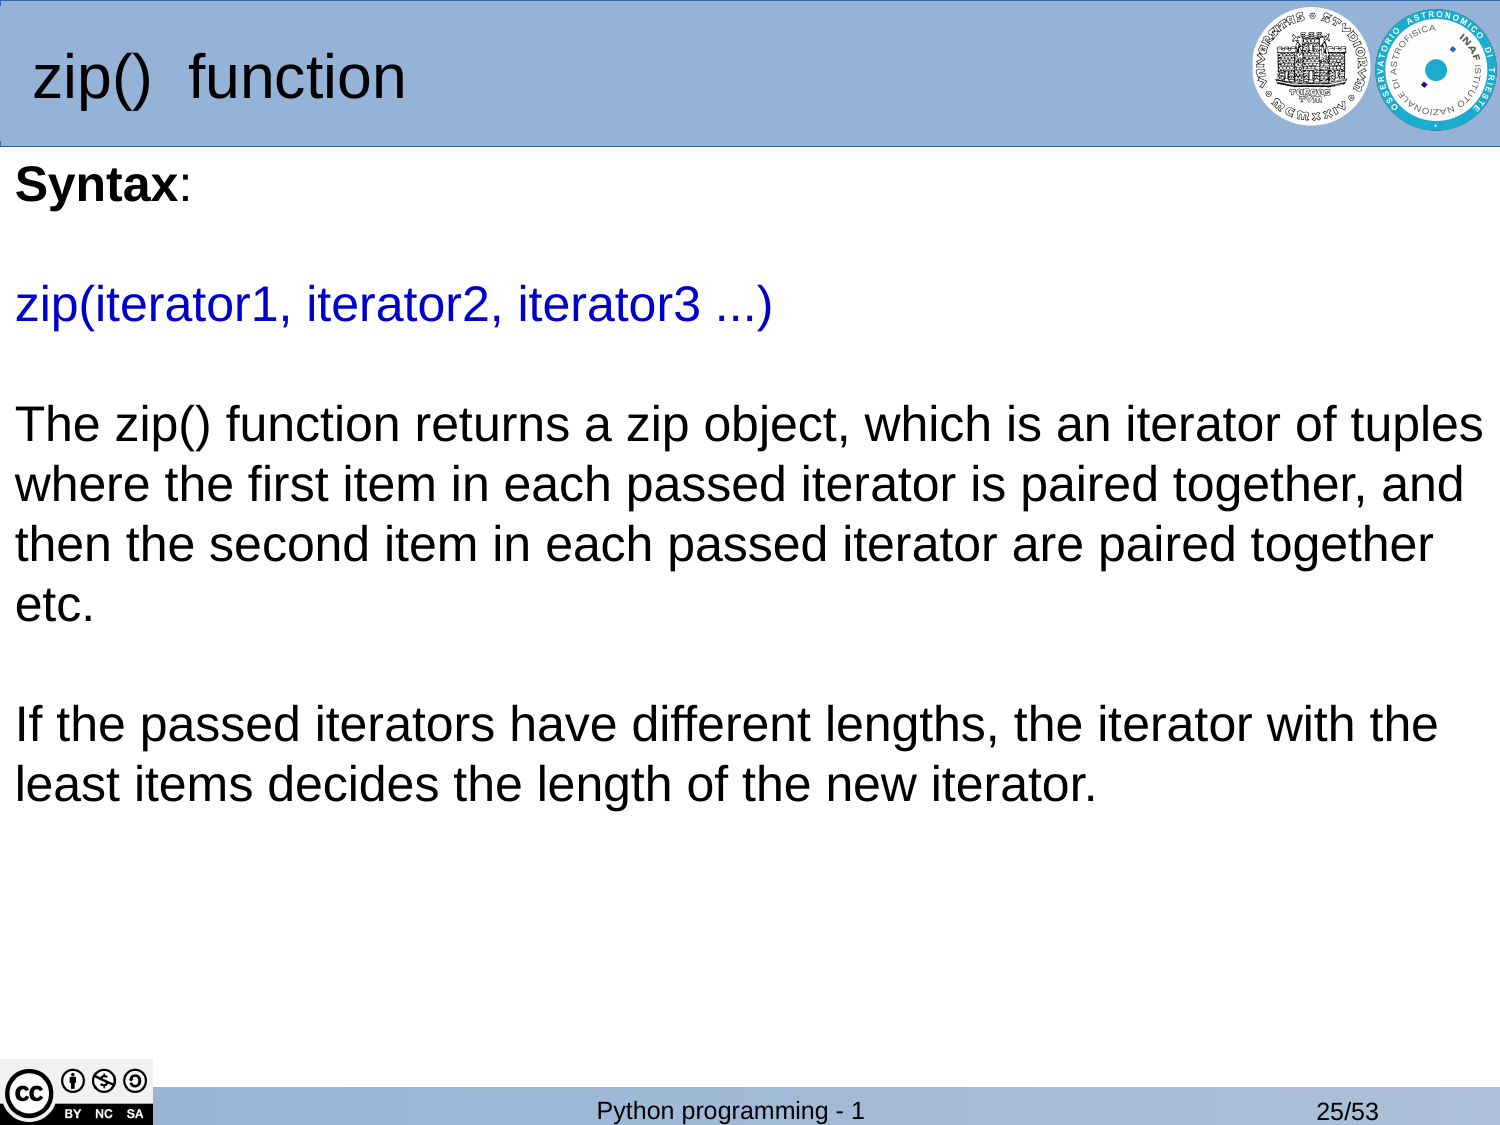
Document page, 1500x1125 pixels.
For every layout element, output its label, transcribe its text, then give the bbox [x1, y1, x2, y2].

list Syntax: zip(iterator1, iterator2, iterator3 ...) The zip() function returns a zip object, which is an iterator of tuples where the first item in each passed iterator is paired together, and then the second item in each passed iterator are paired together etc. If the passed iterators have different lengths, the iterator with the least items decides the length of the new iterator. [0, 143, 1500, 1000]
text_box zip() function [0, 5, 1253, 141]
picture [1253, 0, 1500, 143]
picture [0, 1059, 153, 1125]
